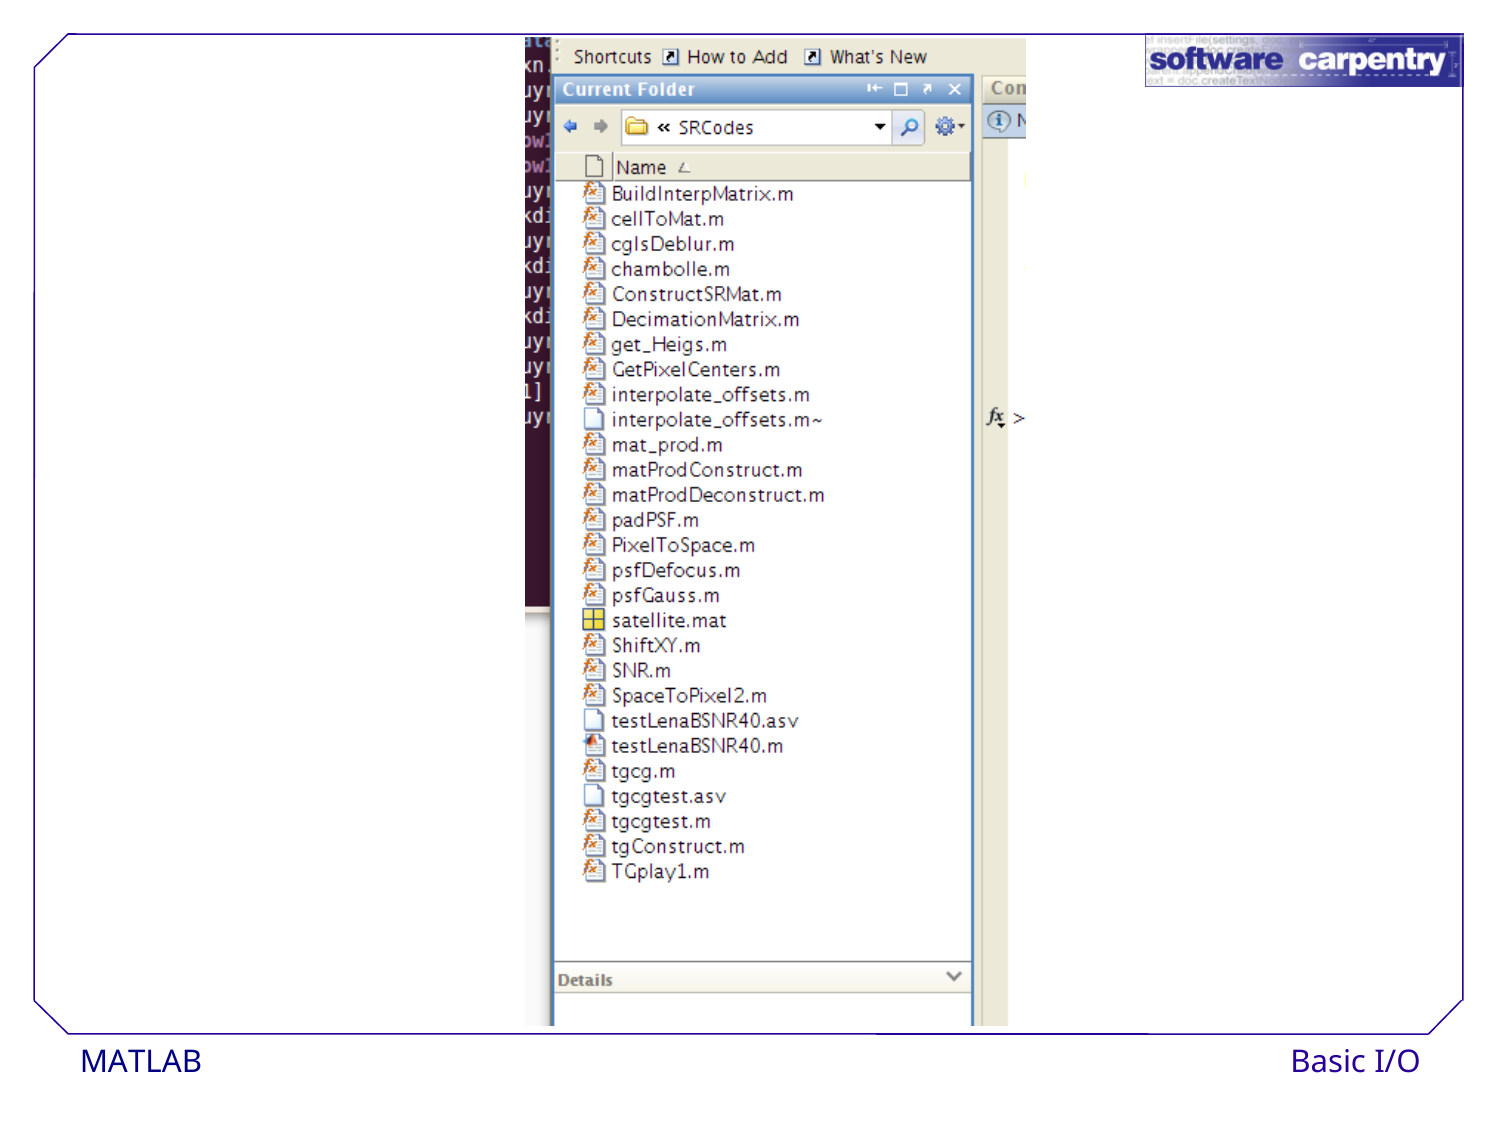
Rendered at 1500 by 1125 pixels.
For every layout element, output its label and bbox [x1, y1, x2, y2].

picture [1145, 33, 1464, 87]
picture [525, 37, 1026, 1026]
